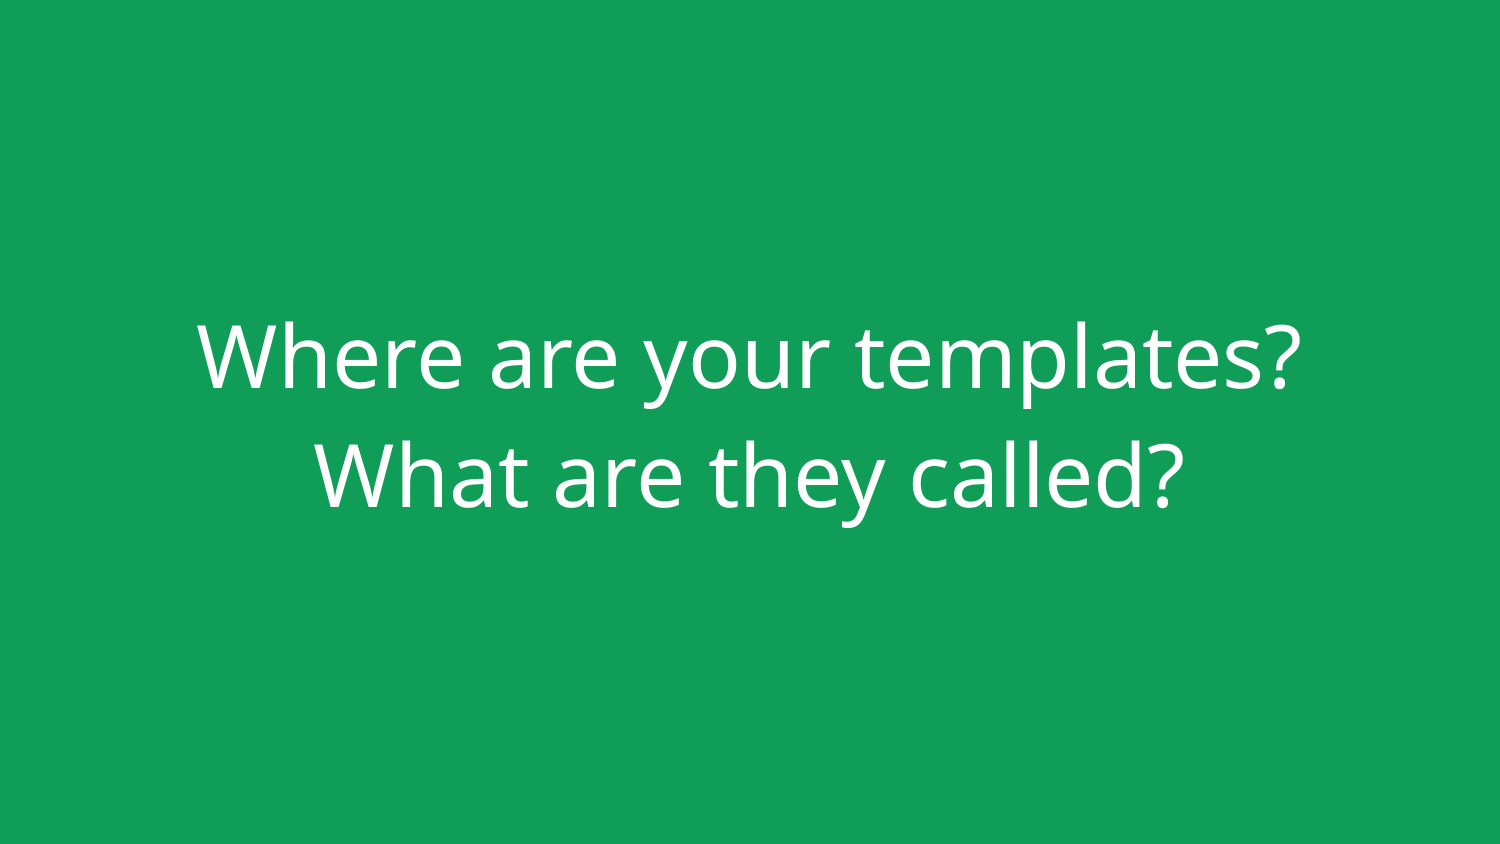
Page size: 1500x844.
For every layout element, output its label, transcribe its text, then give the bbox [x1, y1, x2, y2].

title Where are your templates? What are they called? [75, 58, 1425, 771]
